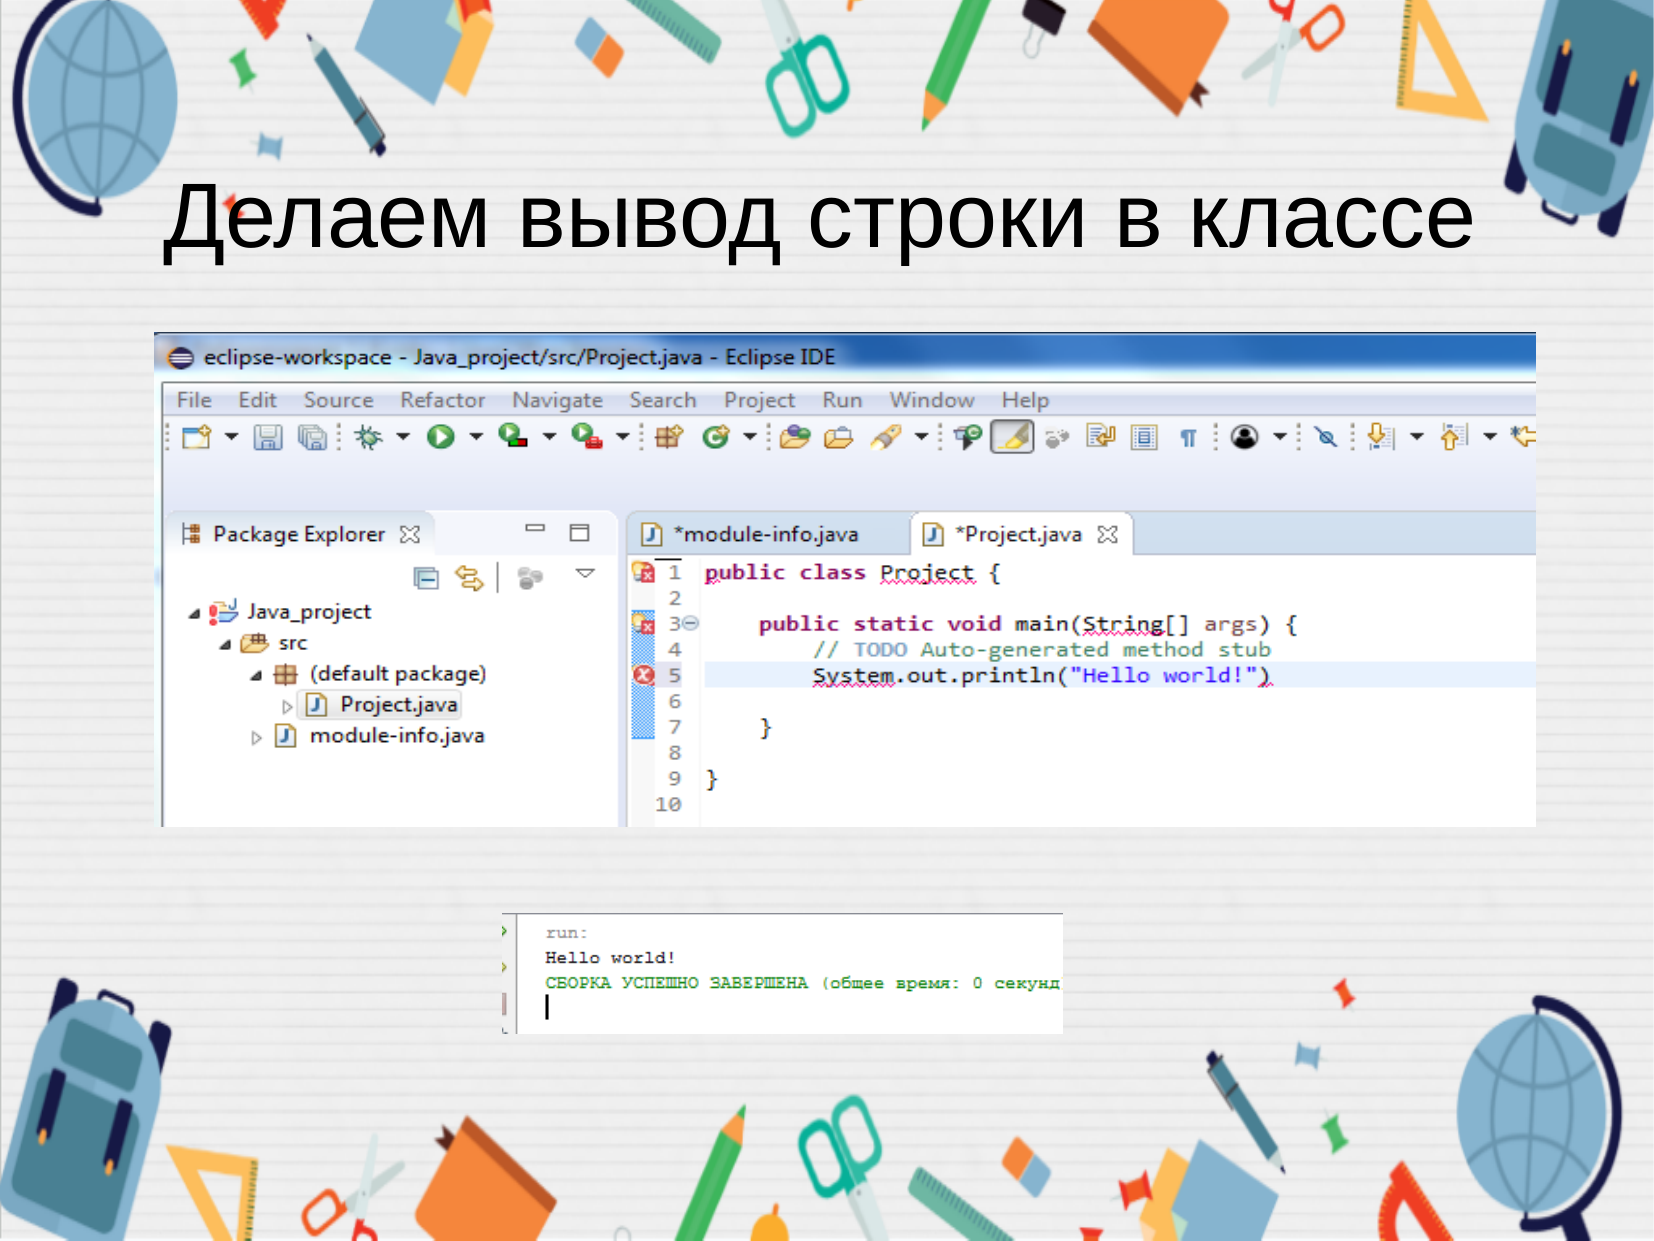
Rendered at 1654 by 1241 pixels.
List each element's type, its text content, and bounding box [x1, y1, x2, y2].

picture [0, 0, 1654, 1241]
title Делаем вывод строки в классе [76, 112, 1565, 320]
